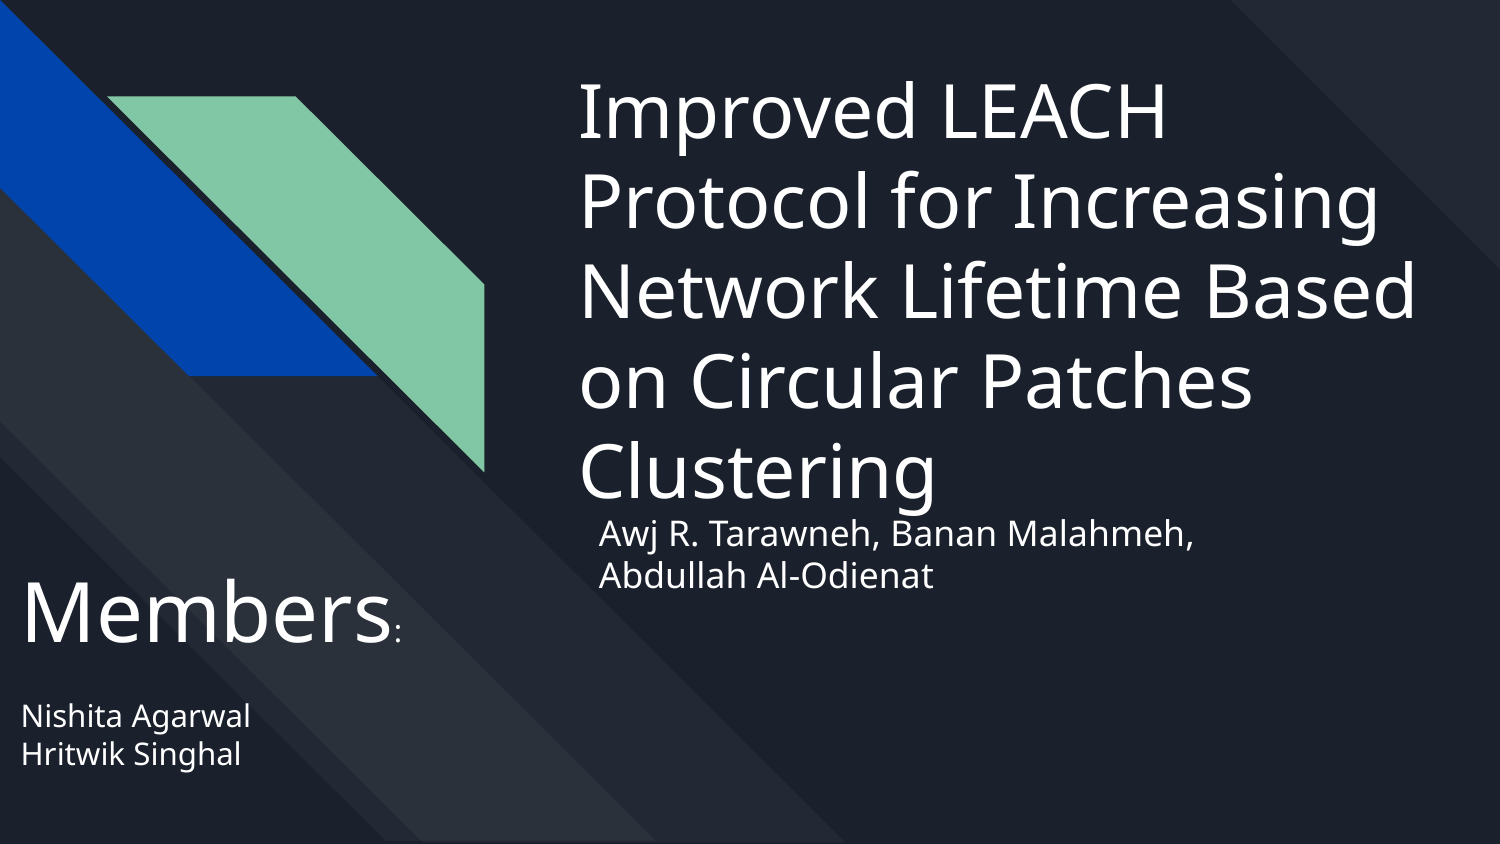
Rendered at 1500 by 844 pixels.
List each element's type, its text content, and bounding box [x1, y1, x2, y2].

text_box Members: Nishita Agarwal Hritwik Singhal [5, 544, 661, 726]
title Improved LEACH Protocol for Increasing Network Lifetime Based on Circular Patches Clustering [563, 48, 1465, 477]
subtitle Awj R. Tarawneh, Banan Malahmeh, Abdullah Al-Odienat [584, 495, 1288, 579]
